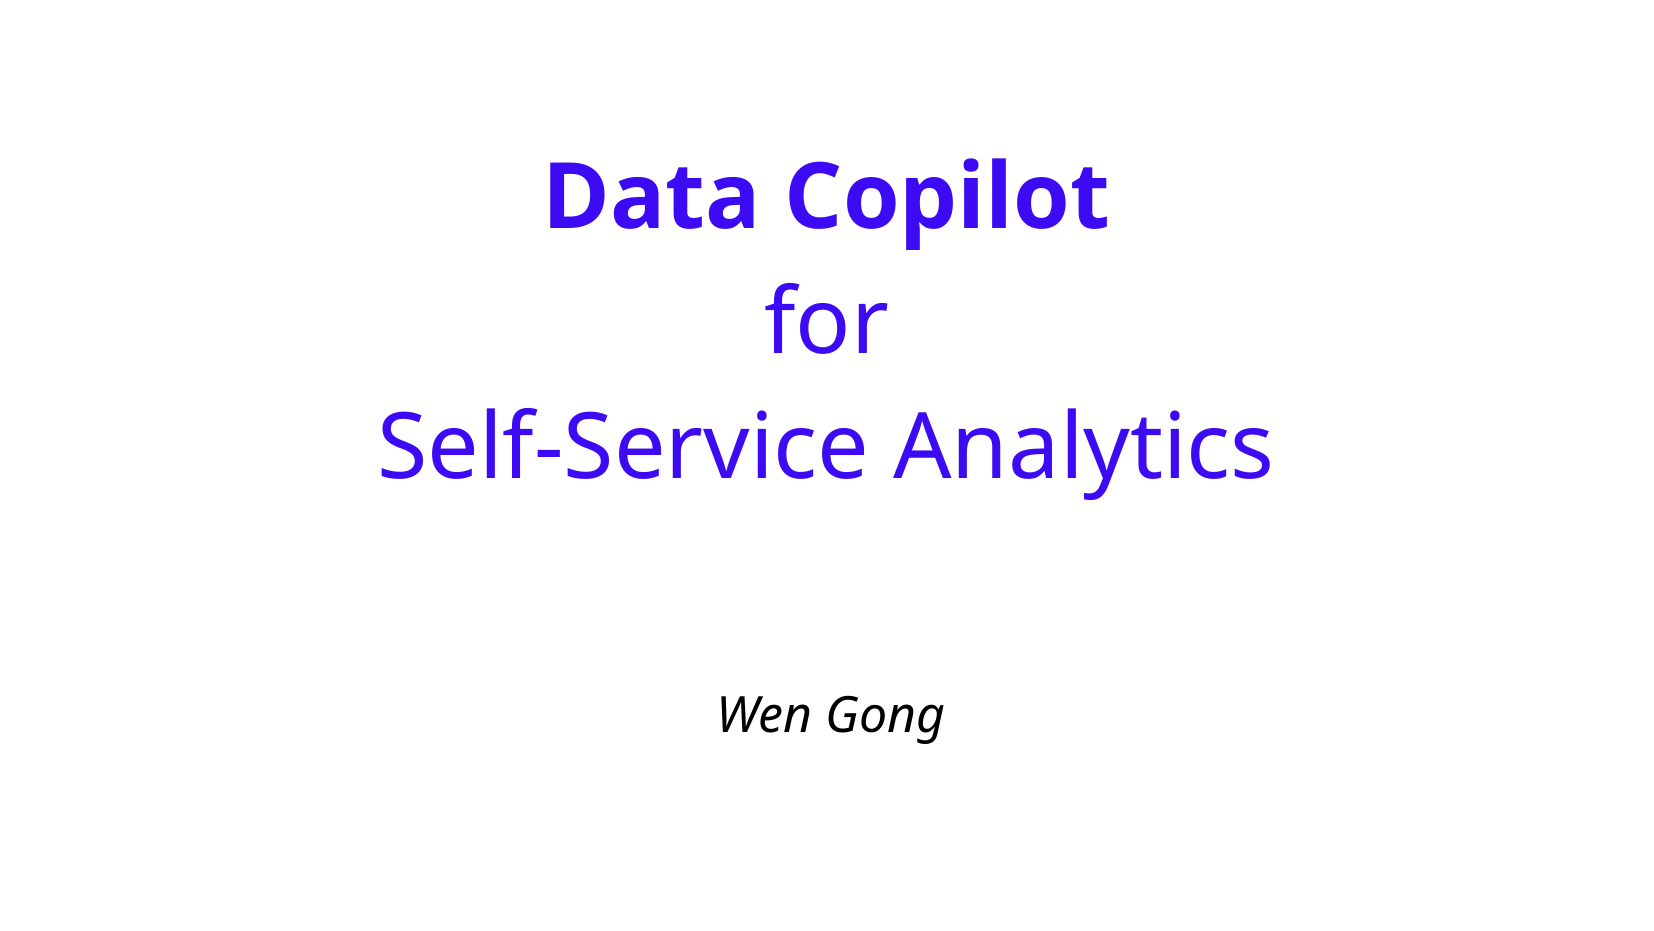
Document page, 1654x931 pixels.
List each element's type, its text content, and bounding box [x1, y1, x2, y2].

title Wen Gong [86, 562, 1576, 863]
title Data Copilot for Self-Service Analytics [82, 112, 1571, 526]
